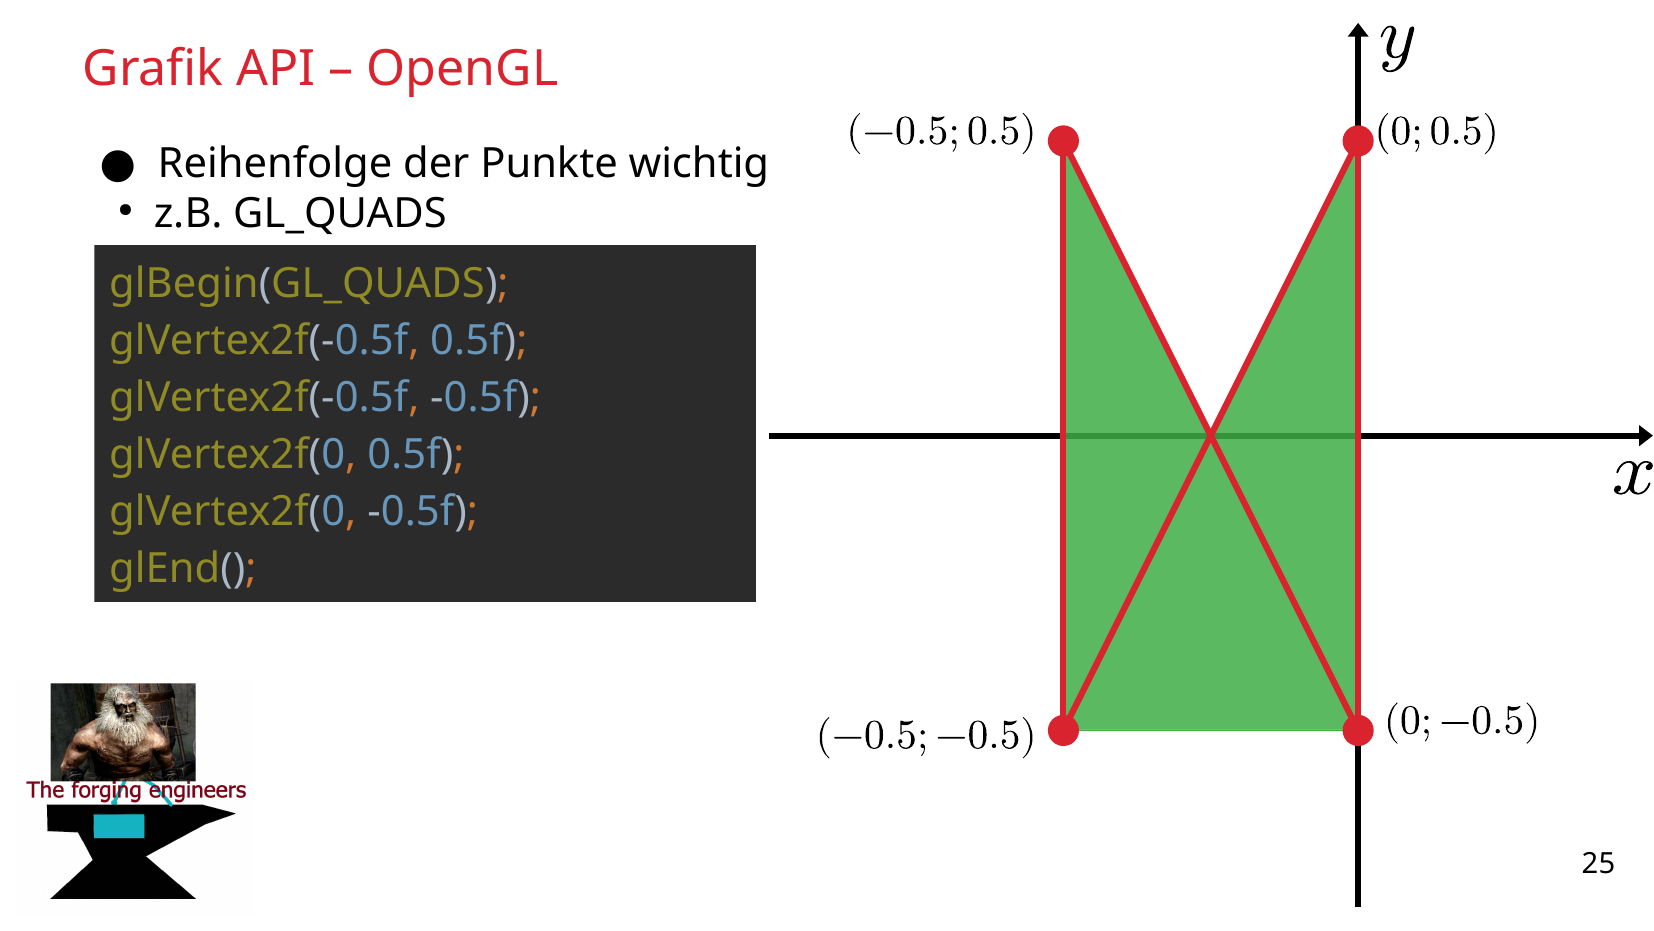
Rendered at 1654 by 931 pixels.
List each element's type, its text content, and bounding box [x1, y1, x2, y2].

picture [17, 679, 254, 916]
text_box glBegin(GL_QUADS); glVertex2f(-0.5f, 0.5f); glVertex2f(-0.5f, -0.5f); glVertex2f(0, 0.5f); glVertex2f(0, -0.5f); glEnd(); [94, 245, 756, 544]
text_box Reihenfolge der Punkte wichtig z.B. GL_QUADS [82, 135, 767, 284]
title Grafik API – OpenGL [82, 37, 767, 95]
picture [767, 22, 1654, 909]
